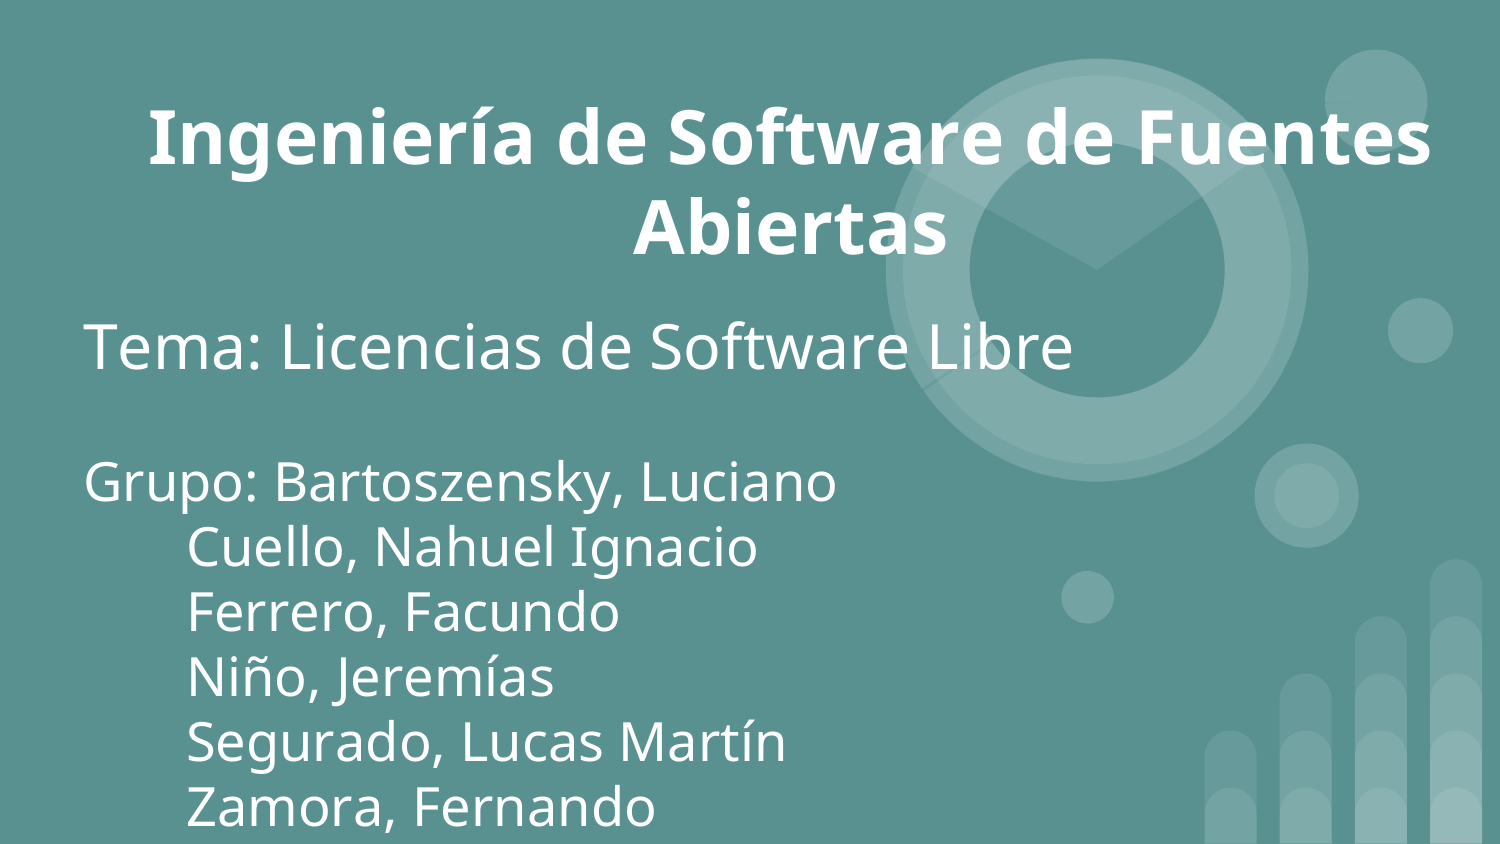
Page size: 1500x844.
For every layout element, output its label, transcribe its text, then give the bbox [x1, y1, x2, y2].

title Ingeniería de Software de Fuentes Abiertas [125, 54, 1458, 305]
subtitle Tema: Licencias de Software Libre Grupo: Bartoszensky, Luciano Cuello, Nahuel Ignacio Ferrero, Facundo Niño, Jeremías Segurado, Lucas Martín Zamora, Fernando [68, 292, 1401, 422]
